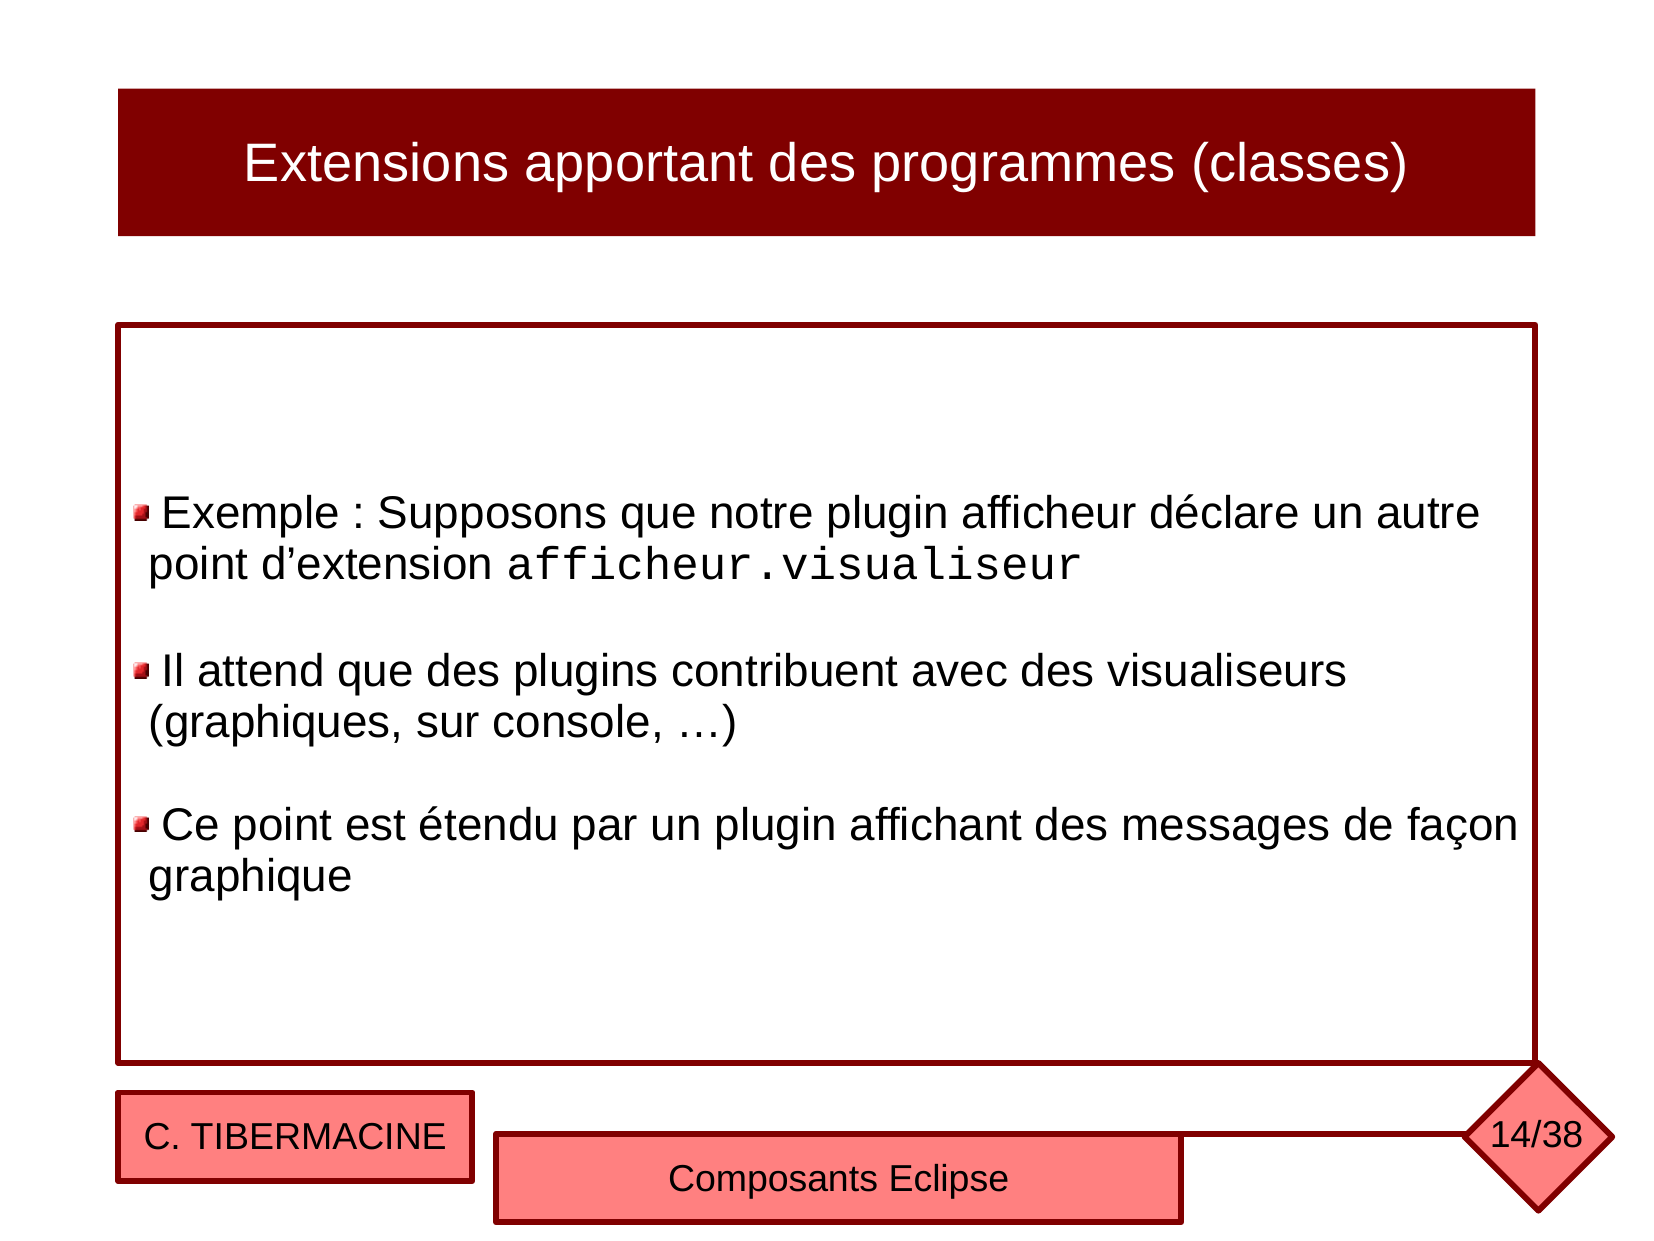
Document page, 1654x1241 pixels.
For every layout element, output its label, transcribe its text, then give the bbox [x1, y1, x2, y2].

text_box Extensions apportant des programmes (classes) [118, 88, 1536, 237]
picture [133, 504, 149, 521]
text_box <numéro>/38 [1475, 1106, 1654, 1163]
text_box Composants Eclipse [496, 1133, 1182, 1223]
text_box [1464, 1126, 1475, 1148]
text_box C. TIBERMACINE [118, 1092, 473, 1182]
text_box Exemple : Supposons que notre plugin afficheur déclare un autre point d’extension afficheur.visualiseur Il attend que des plugins contribuent avec des visualiseurs (graphiques, sur console, …) Ce point est étendu par un plugin affichant des messages de façon graphique [118, 324, 1536, 1063]
text_box [1490, 1163, 1587, 1211]
picture [133, 662, 149, 679]
picture [133, 816, 149, 832]
text_box [1495, 1062, 1582, 1106]
